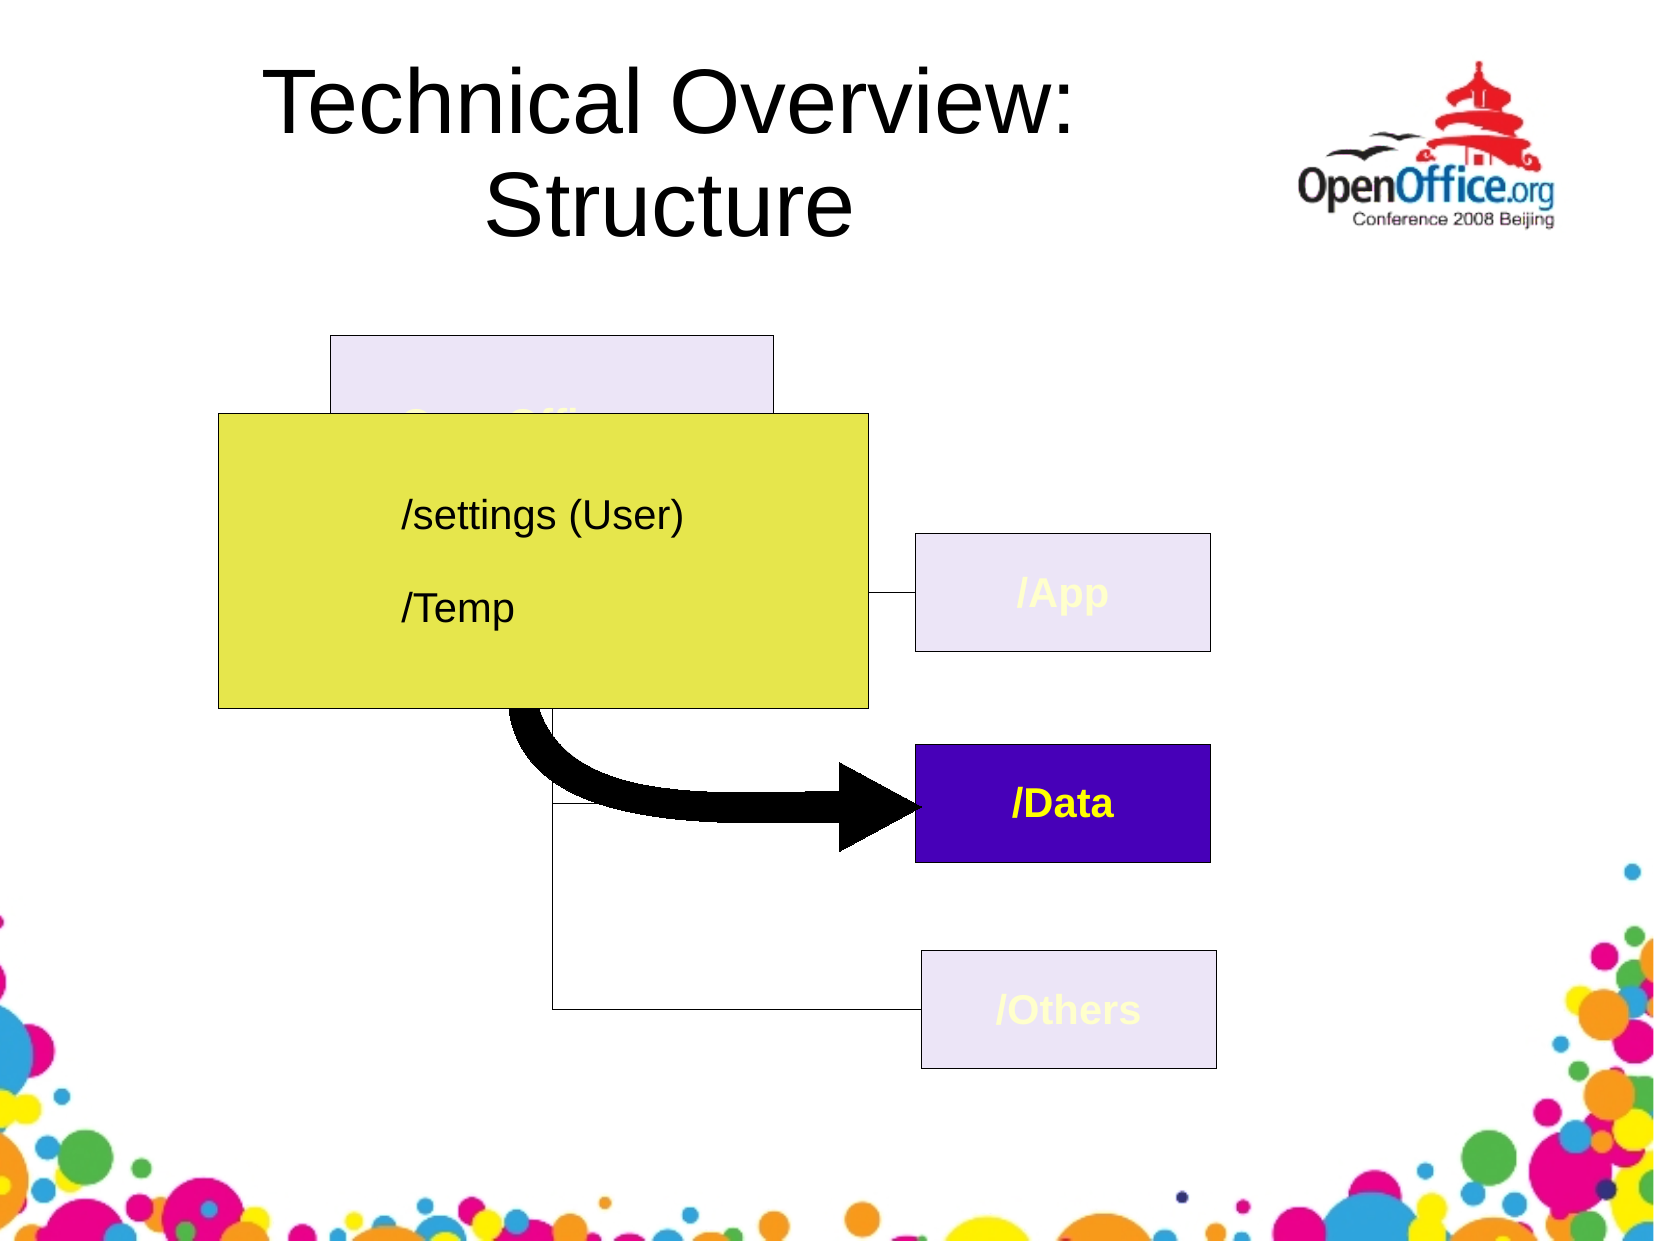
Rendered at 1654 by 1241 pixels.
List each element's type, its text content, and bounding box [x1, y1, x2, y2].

text_box /Others [921, 950, 1217, 1069]
picture [1285, 51, 1569, 250]
text_box /App [915, 533, 1211, 652]
text_box [509, 709, 922, 852]
text_box /Data [915, 744, 1211, 863]
text_box /settings (User) /Temp [218, 413, 869, 709]
title Technical Overview: Structure [82, 49, 1258, 257]
text_box OpenOffice.org [330, 335, 774, 413]
picture [0, 810, 1654, 1241]
